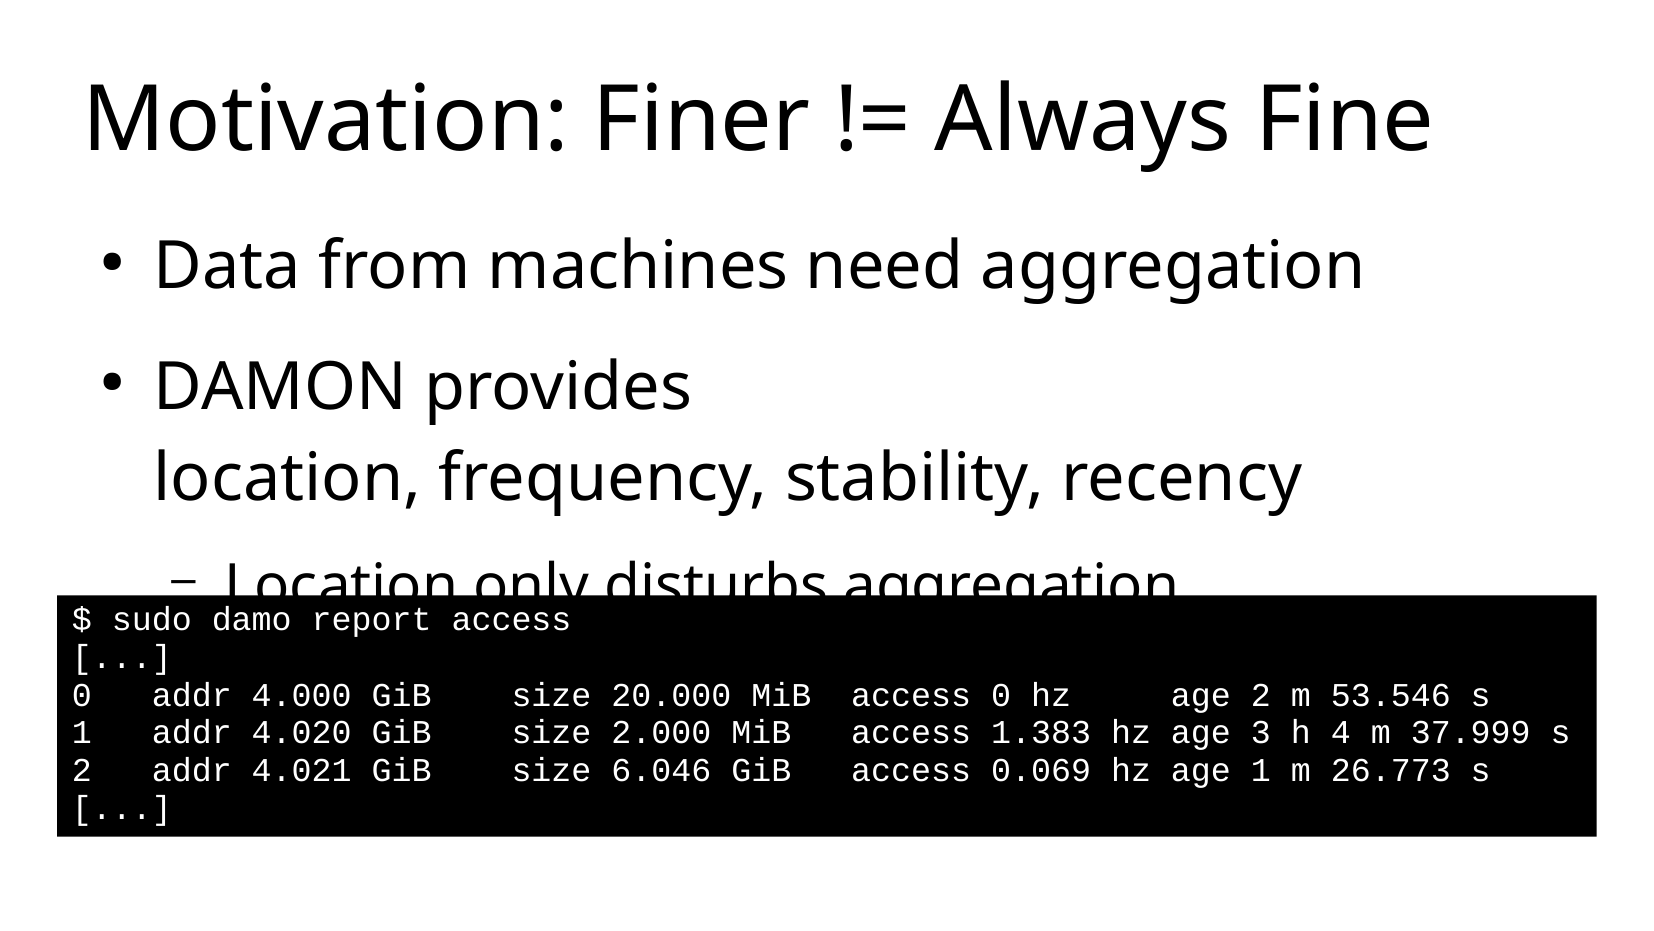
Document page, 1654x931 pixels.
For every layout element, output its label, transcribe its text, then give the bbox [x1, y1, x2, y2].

title Motivation: Finer != Always Fine [82, 37, 1571, 193]
list Data from machines need aggregation DAMON provides location, frequency, stability, recency Location only disturbs aggregation [82, 217, 1571, 595]
text_box $ sudo damo report access [...] 0 addr 4.000 GiB size 20.000 MiB access 0 hz age 2 m 53.546 s 1 addr 4.020 GiB size 2.000 MiB access 1.383 hz age 3 h 4 m 37.999 s 2 addr 4.021 GiB size 6.046 GiB access 0.069 hz age 1 m 26.773 s [...] [57, 595, 1597, 837]
